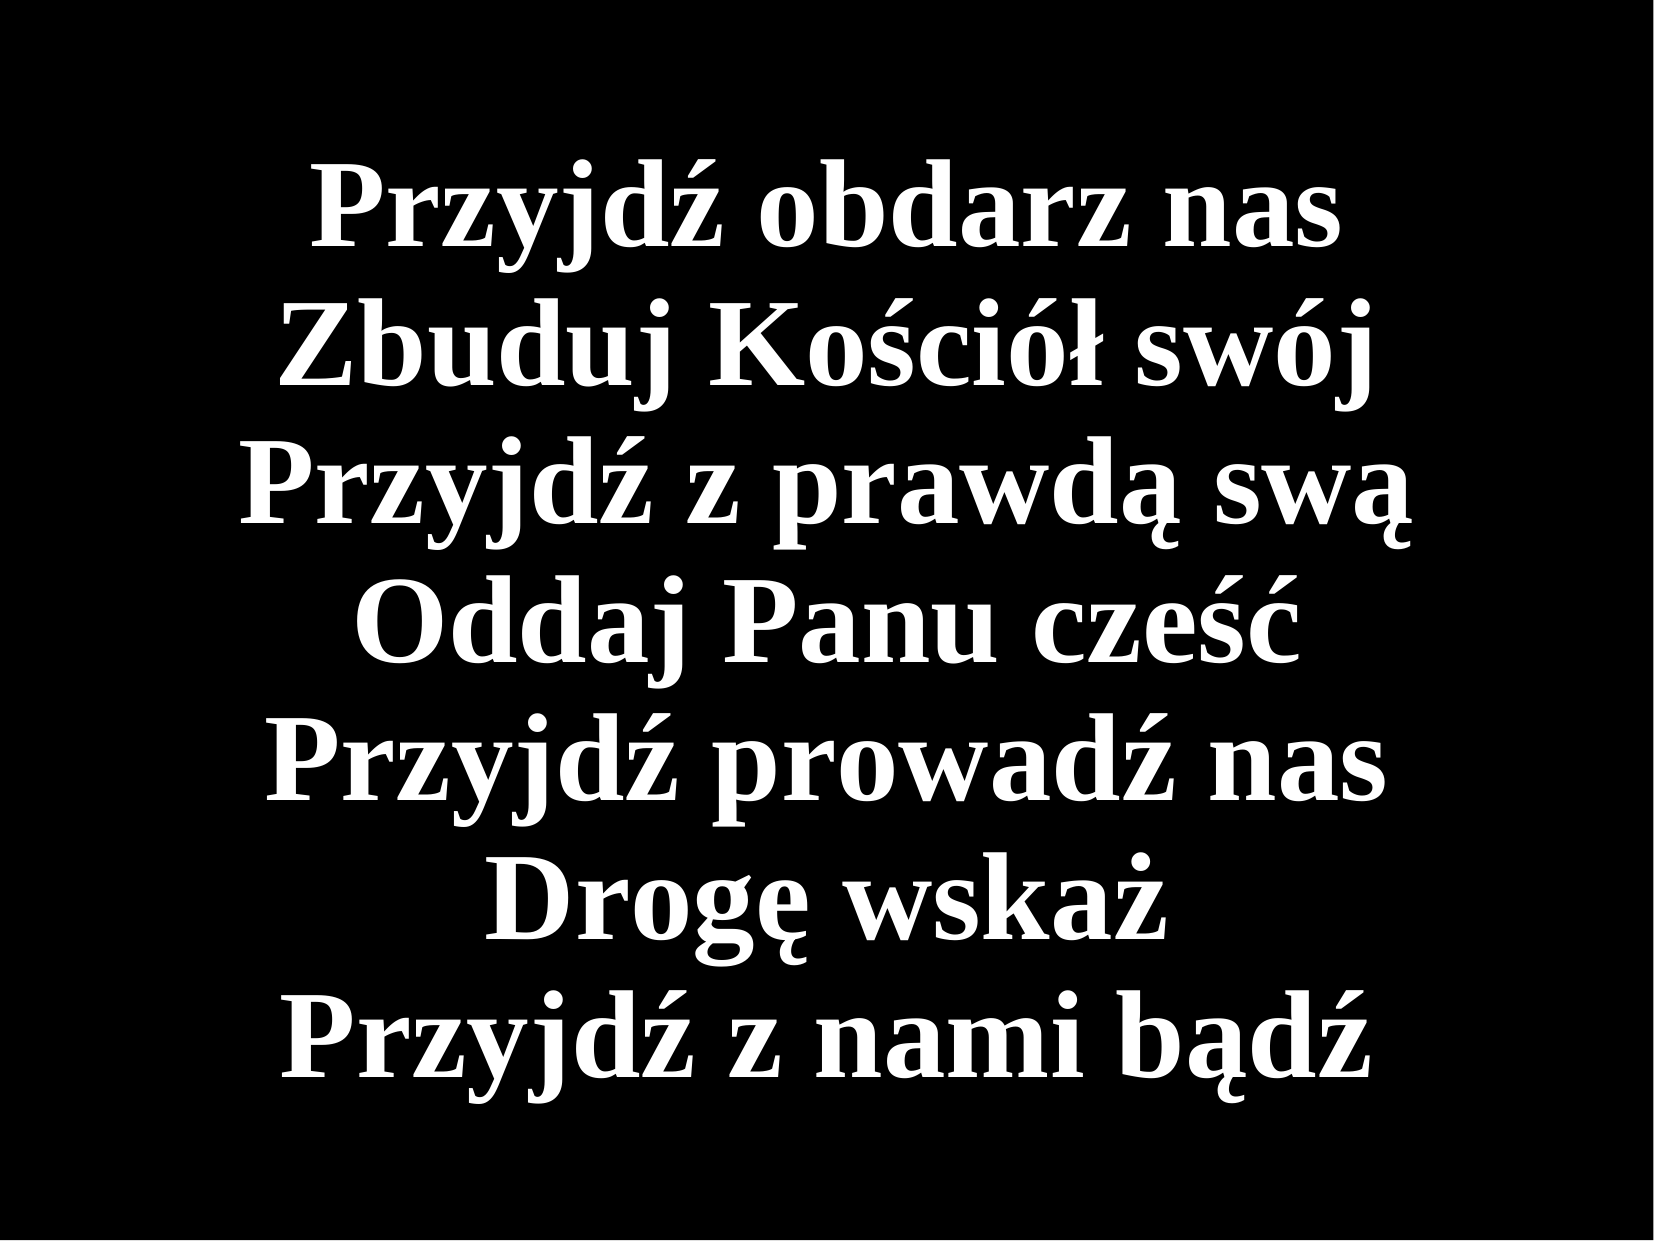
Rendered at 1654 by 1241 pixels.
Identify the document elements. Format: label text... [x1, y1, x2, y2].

title Przyjdź obdarz nas Zbuduj Kościół swój Przyjdź z prawdą swą Oddaj Panu cześć Przyjdź prowadź nas Drogę wskaż Przyjdź z nami bądź [0, 0, 1654, 1241]
